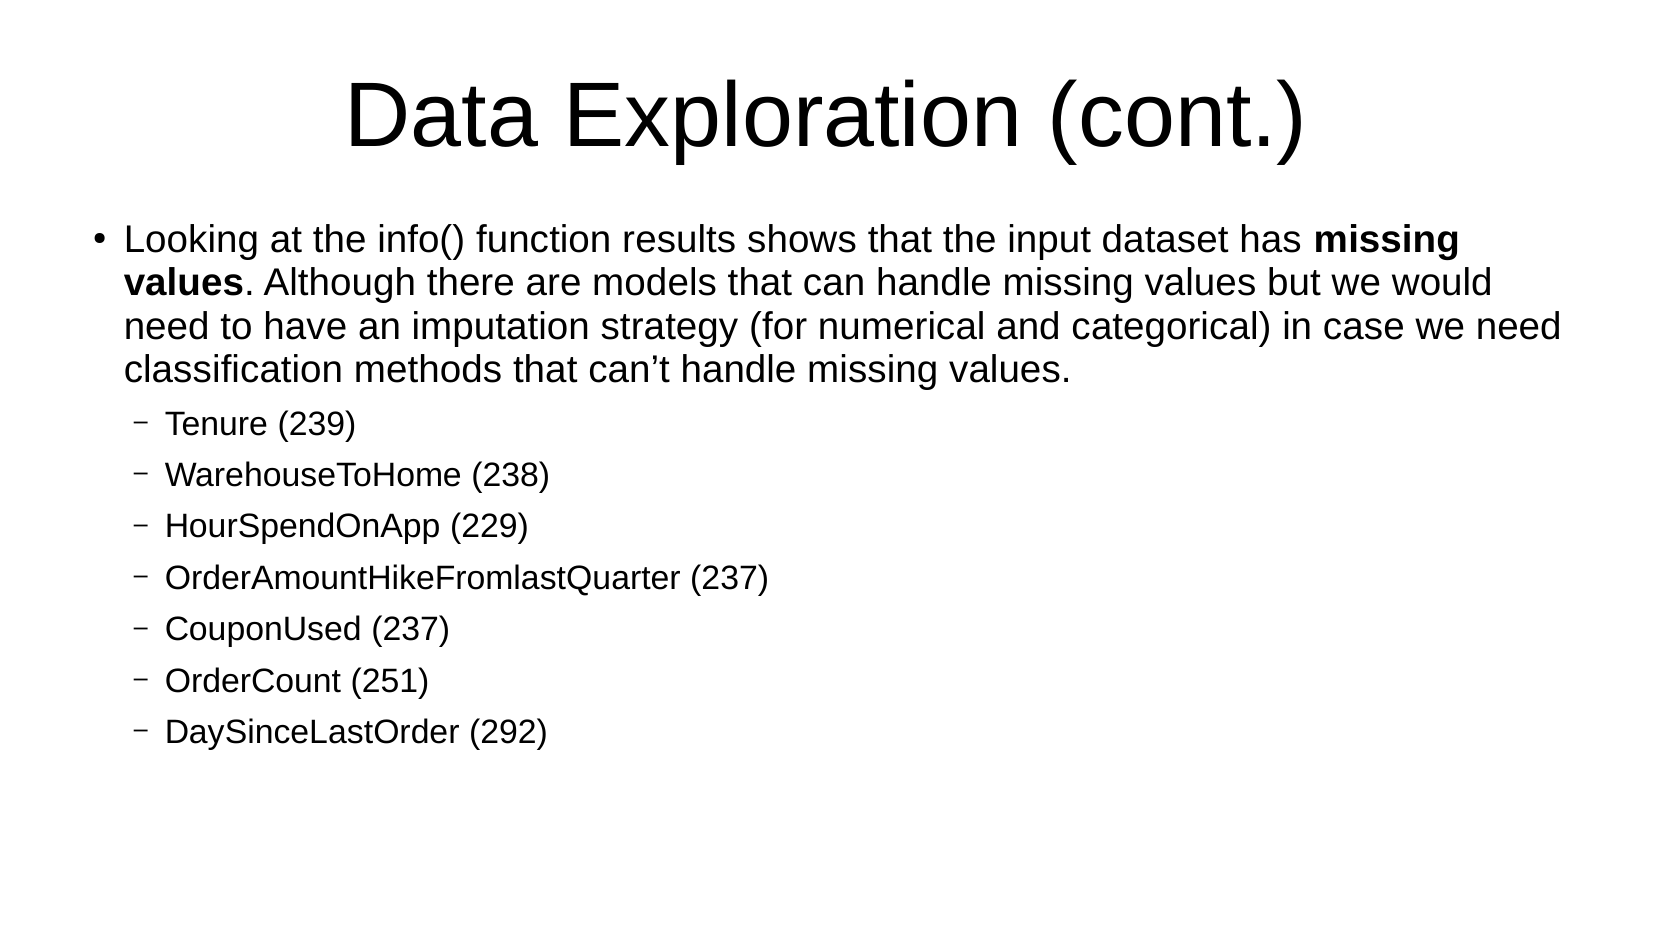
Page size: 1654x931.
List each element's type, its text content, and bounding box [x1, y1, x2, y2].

list Looking at the info() function results shows that the input dataset has missing values. Although there are models that can handle missing values but we would need to have an imputation strategy (for numerical and categorical) in case we need classification methods that can’t handle missing values. Tenure (239) WarehouseToHome (238) HourSpendOnApp (229) OrderAmountHikeFromlastQuarter (237) CouponUsed (237) OrderCount (251) DaySinceLastOrder (292) [82, 217, 1571, 758]
title Data Exploration (cont.) [82, 37, 1571, 193]
